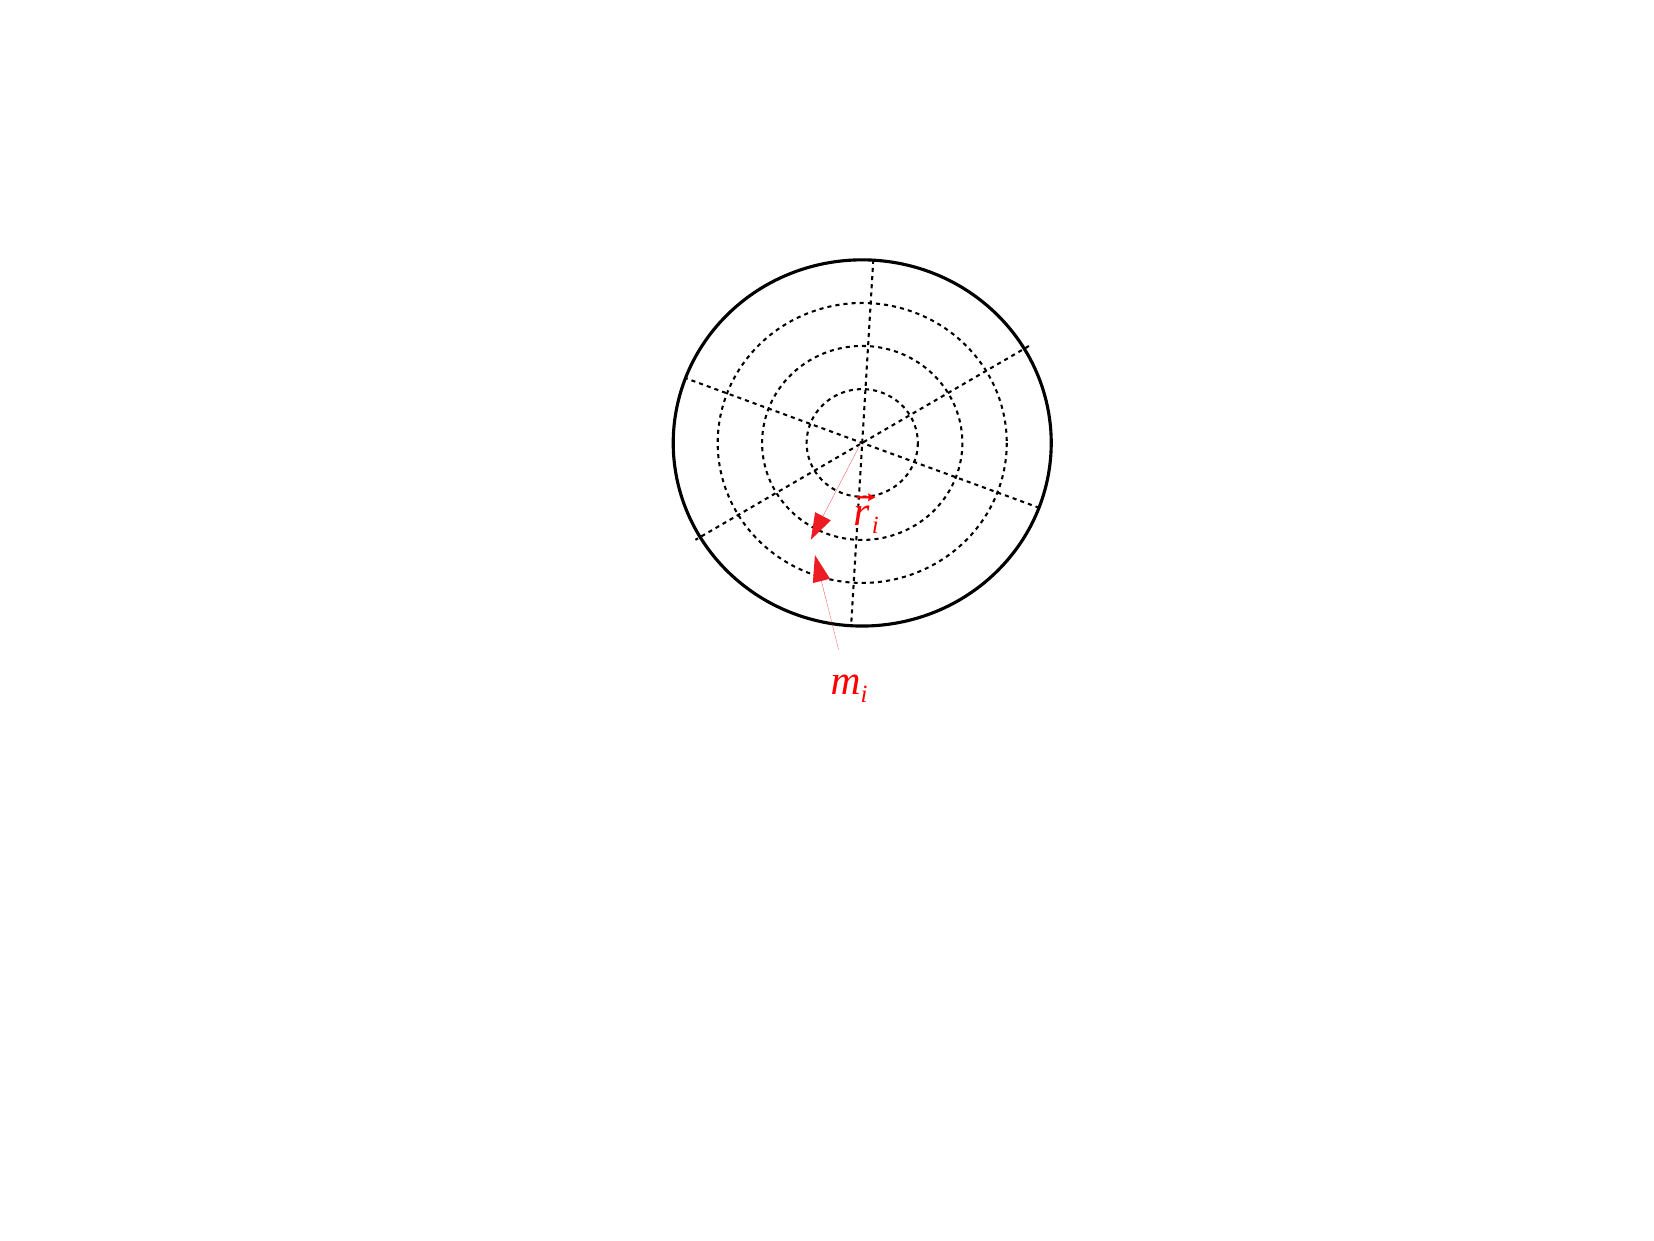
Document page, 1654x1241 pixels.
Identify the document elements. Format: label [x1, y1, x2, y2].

chart [847, 488, 886, 540]
chart [823, 657, 875, 709]
